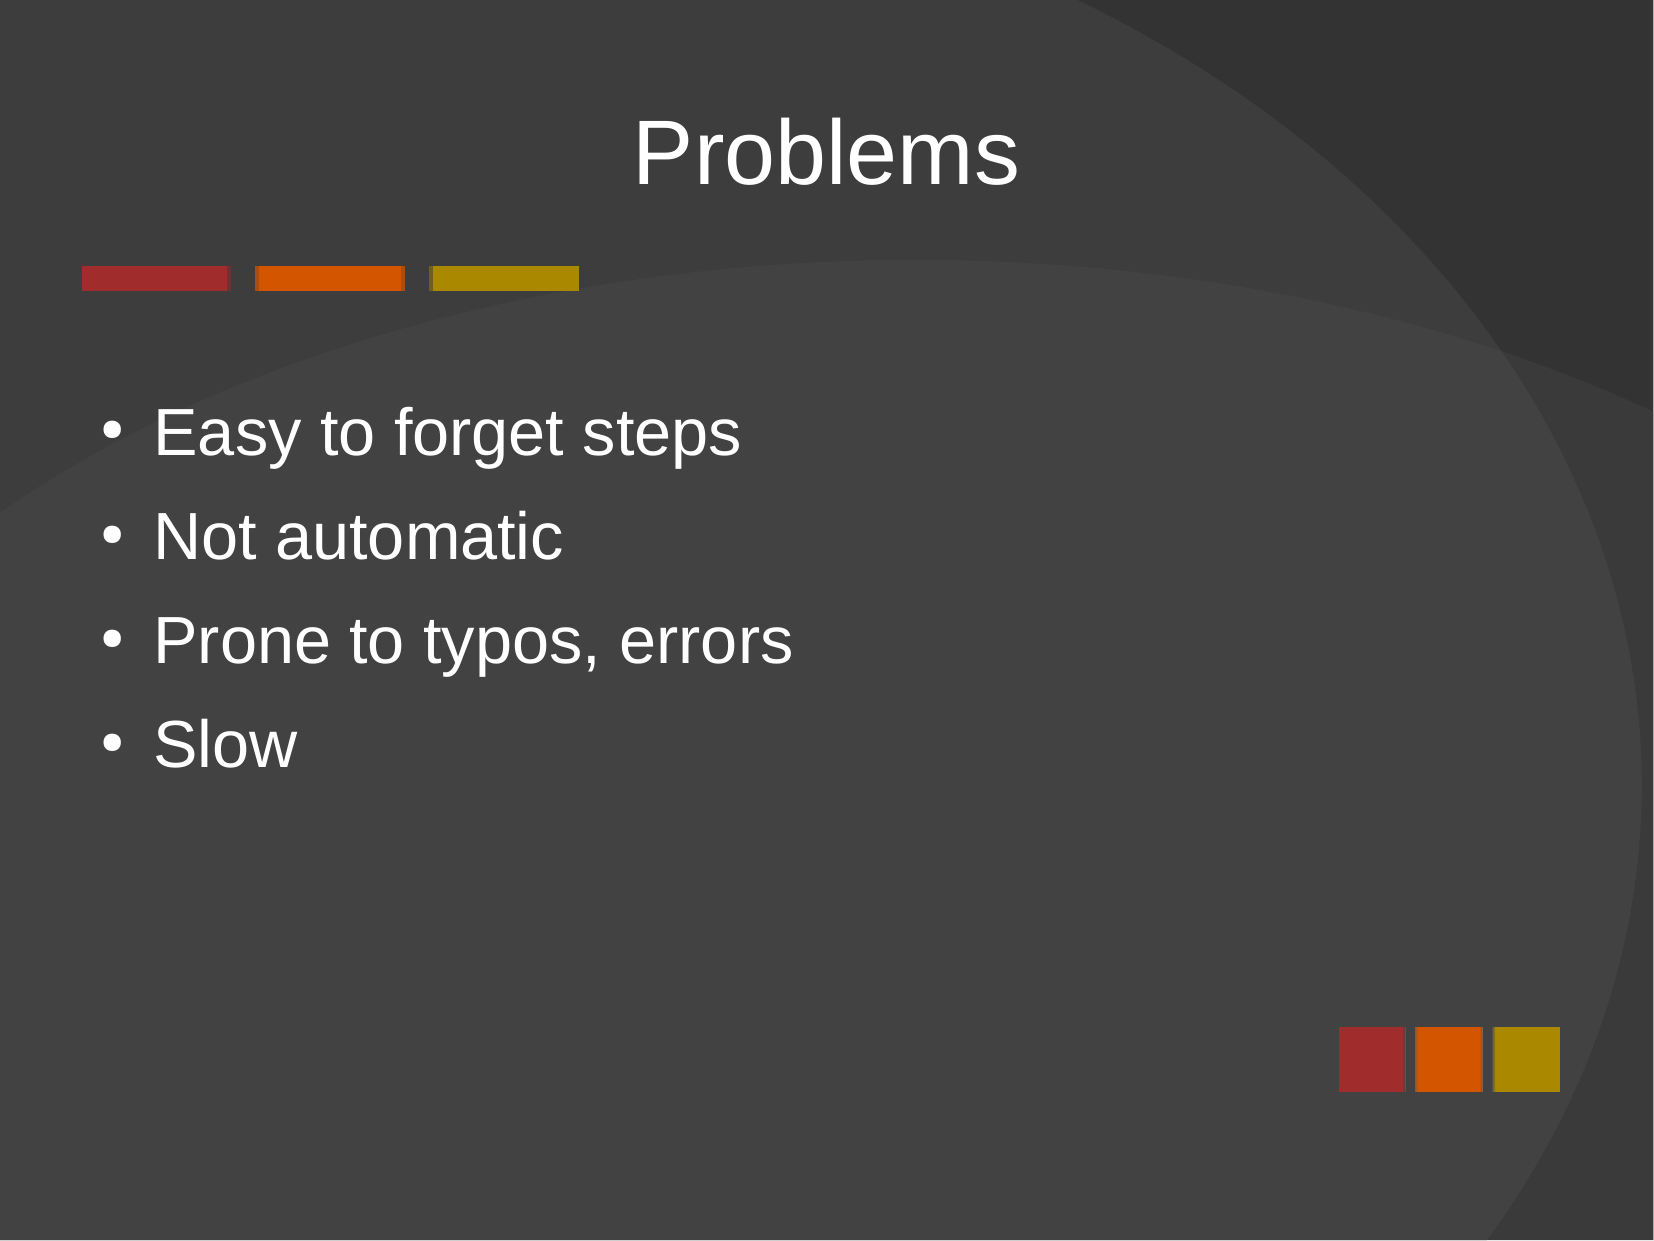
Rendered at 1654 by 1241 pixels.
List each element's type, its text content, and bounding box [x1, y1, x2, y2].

picture [1339, 1027, 1560, 1092]
list Easy to forget steps Not automatic Prone to typos, errors Slow [82, 290, 1571, 1010]
title Problems [82, 49, 1571, 257]
picture [82, 266, 579, 290]
